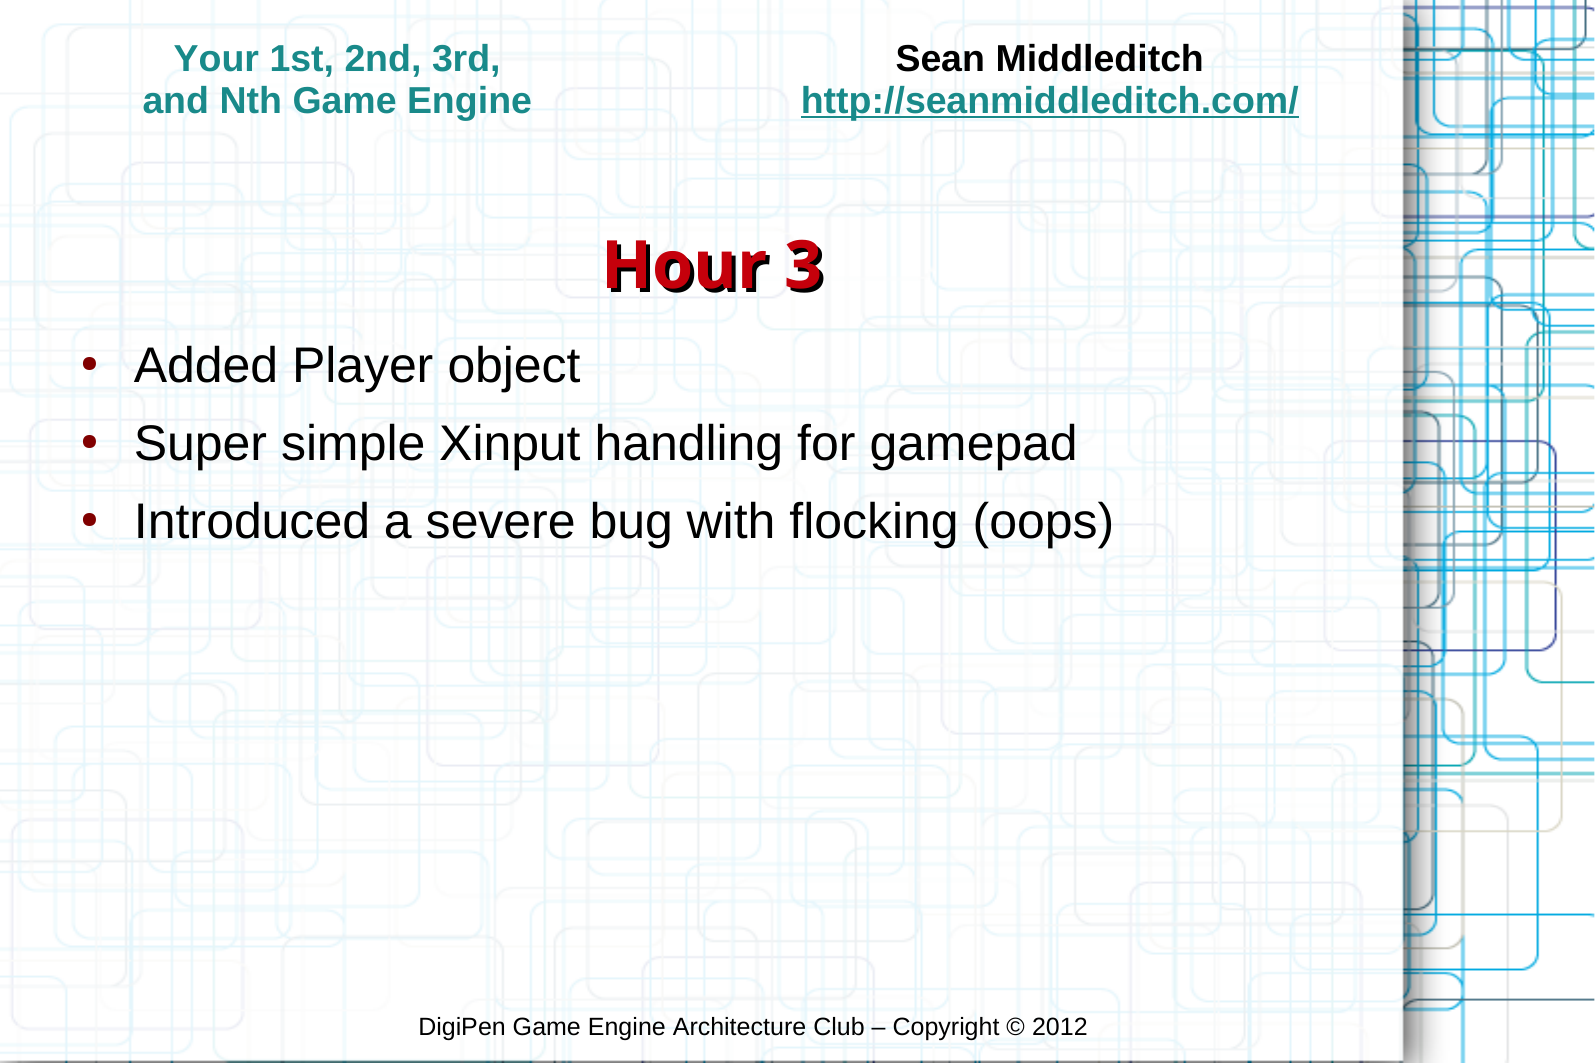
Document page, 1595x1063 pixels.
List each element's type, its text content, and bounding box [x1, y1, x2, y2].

list Sean Middleditch http://seanmiddleditch.com/ [787, 37, 1313, 151]
list DigiPen Game Engine Architecture Club – Copyright © 2012 [75, 1012, 1363, 1051]
list Added Player object Super simple Xinput handling for gamepad Introduced a severe bug with flocking (oops) [63, 337, 1351, 976]
picture [0, 0, 1595, 1063]
title Hour 3 [75, 225, 1351, 301]
list Your 1st, 2nd, 3rd, and Nth Game Engine [75, 37, 601, 151]
